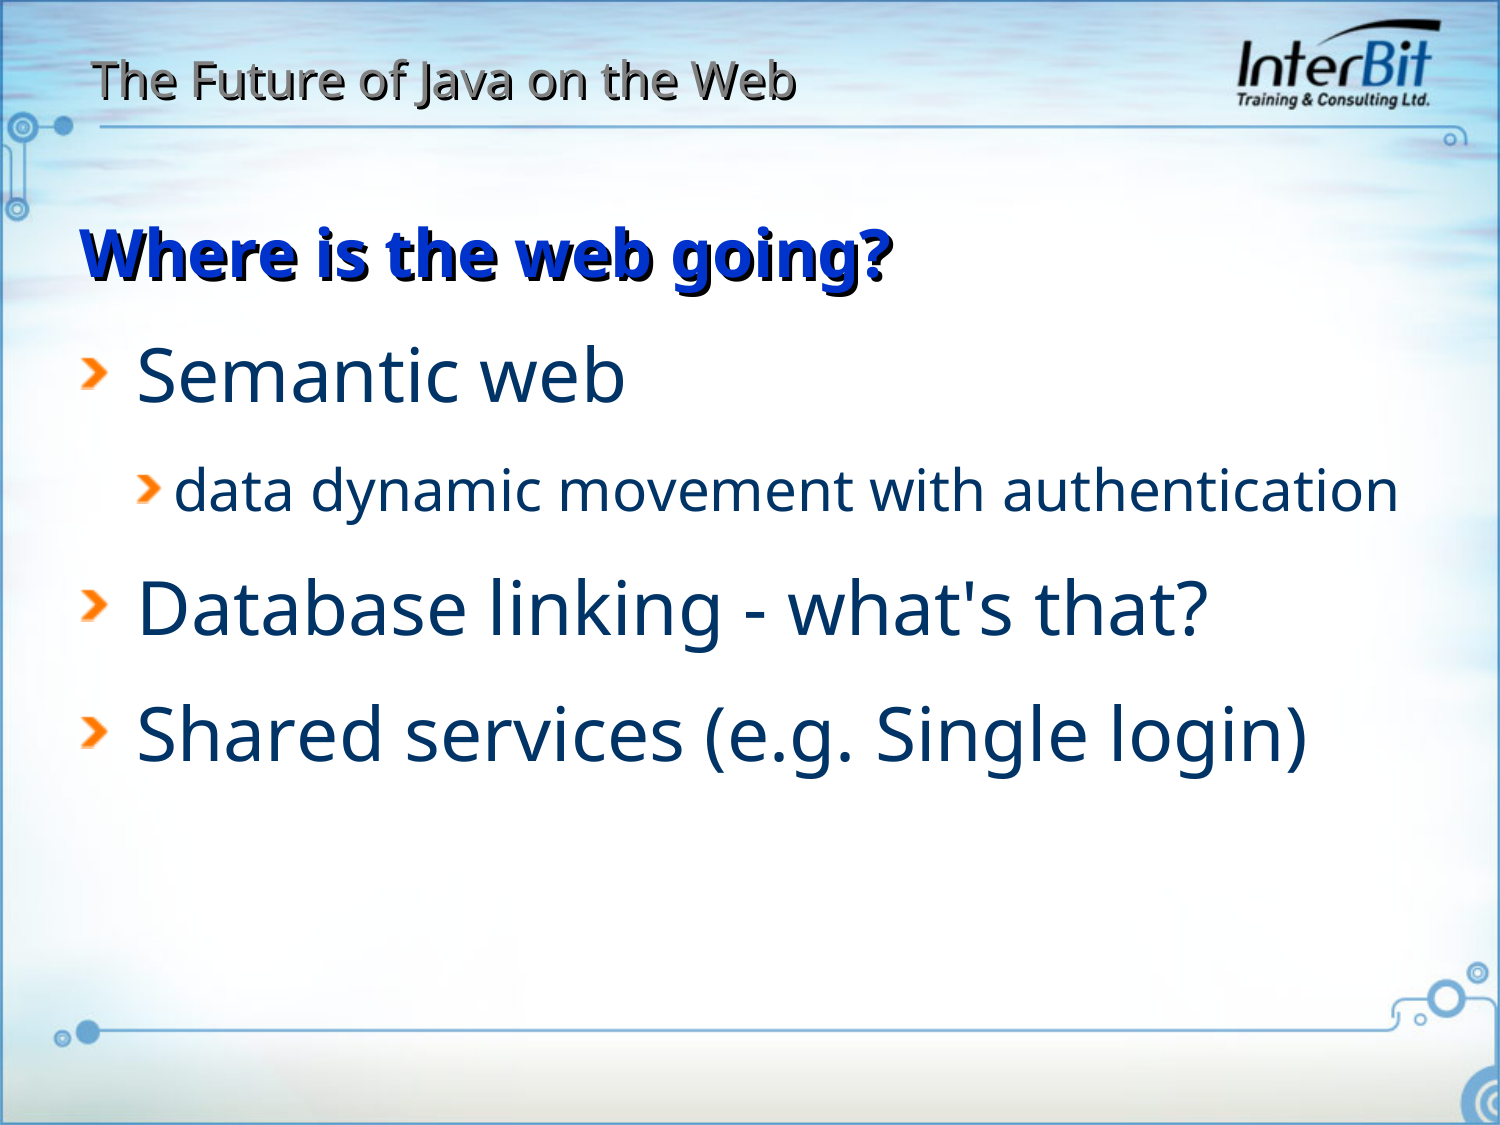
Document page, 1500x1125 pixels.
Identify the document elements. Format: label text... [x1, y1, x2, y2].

picture [0, 0, 1500, 1125]
list Where is the web going? Semantic web data dynamic movement with authentication Database linking - what's that? Shared services (e.g. Single login) [64, 187, 1459, 1038]
title The Future of Java on the Web [75, 14, 1425, 141]
